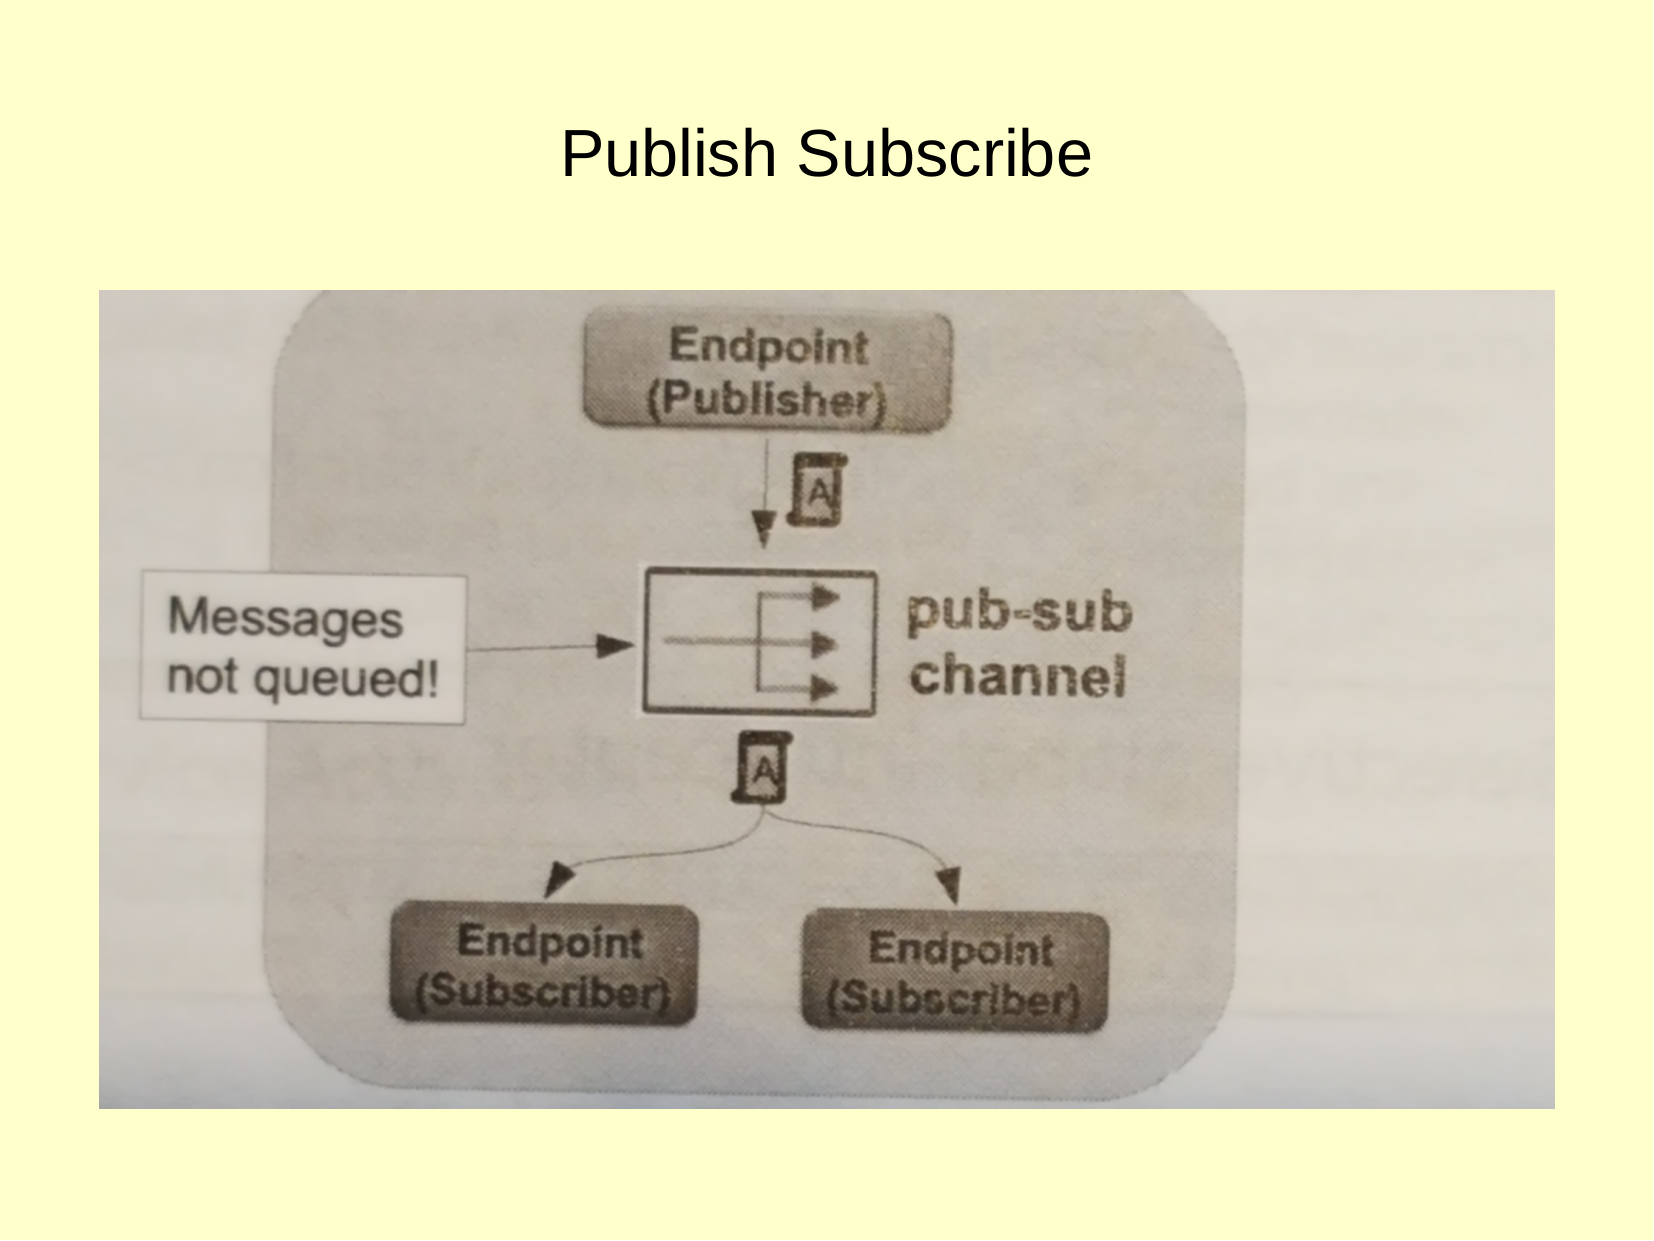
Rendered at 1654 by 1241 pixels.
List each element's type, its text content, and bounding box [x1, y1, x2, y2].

title Publish Subscribe [82, 49, 1571, 257]
picture [99, 290, 1555, 1109]
